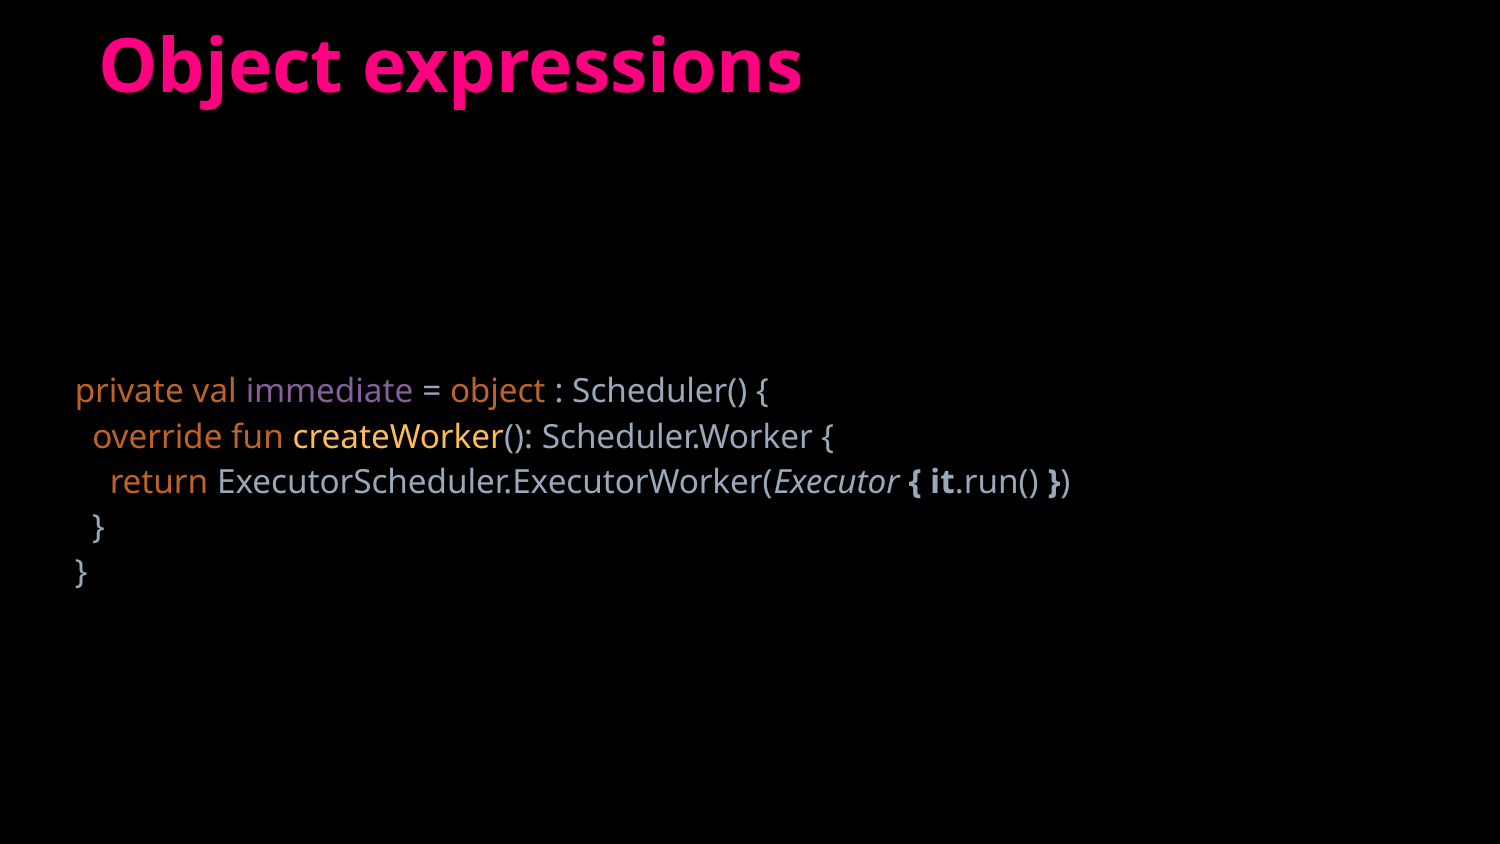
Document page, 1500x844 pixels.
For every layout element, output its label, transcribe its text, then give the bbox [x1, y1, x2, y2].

text_box private val immediate = object : Scheduler() { override fun createWorker(): Scheduler.Worker { return ExecutorScheduler.ExecutorWorker(Executor { it.run() }) } } [60, 360, 1441, 601]
title Object expressions [83, 28, 1416, 136]
